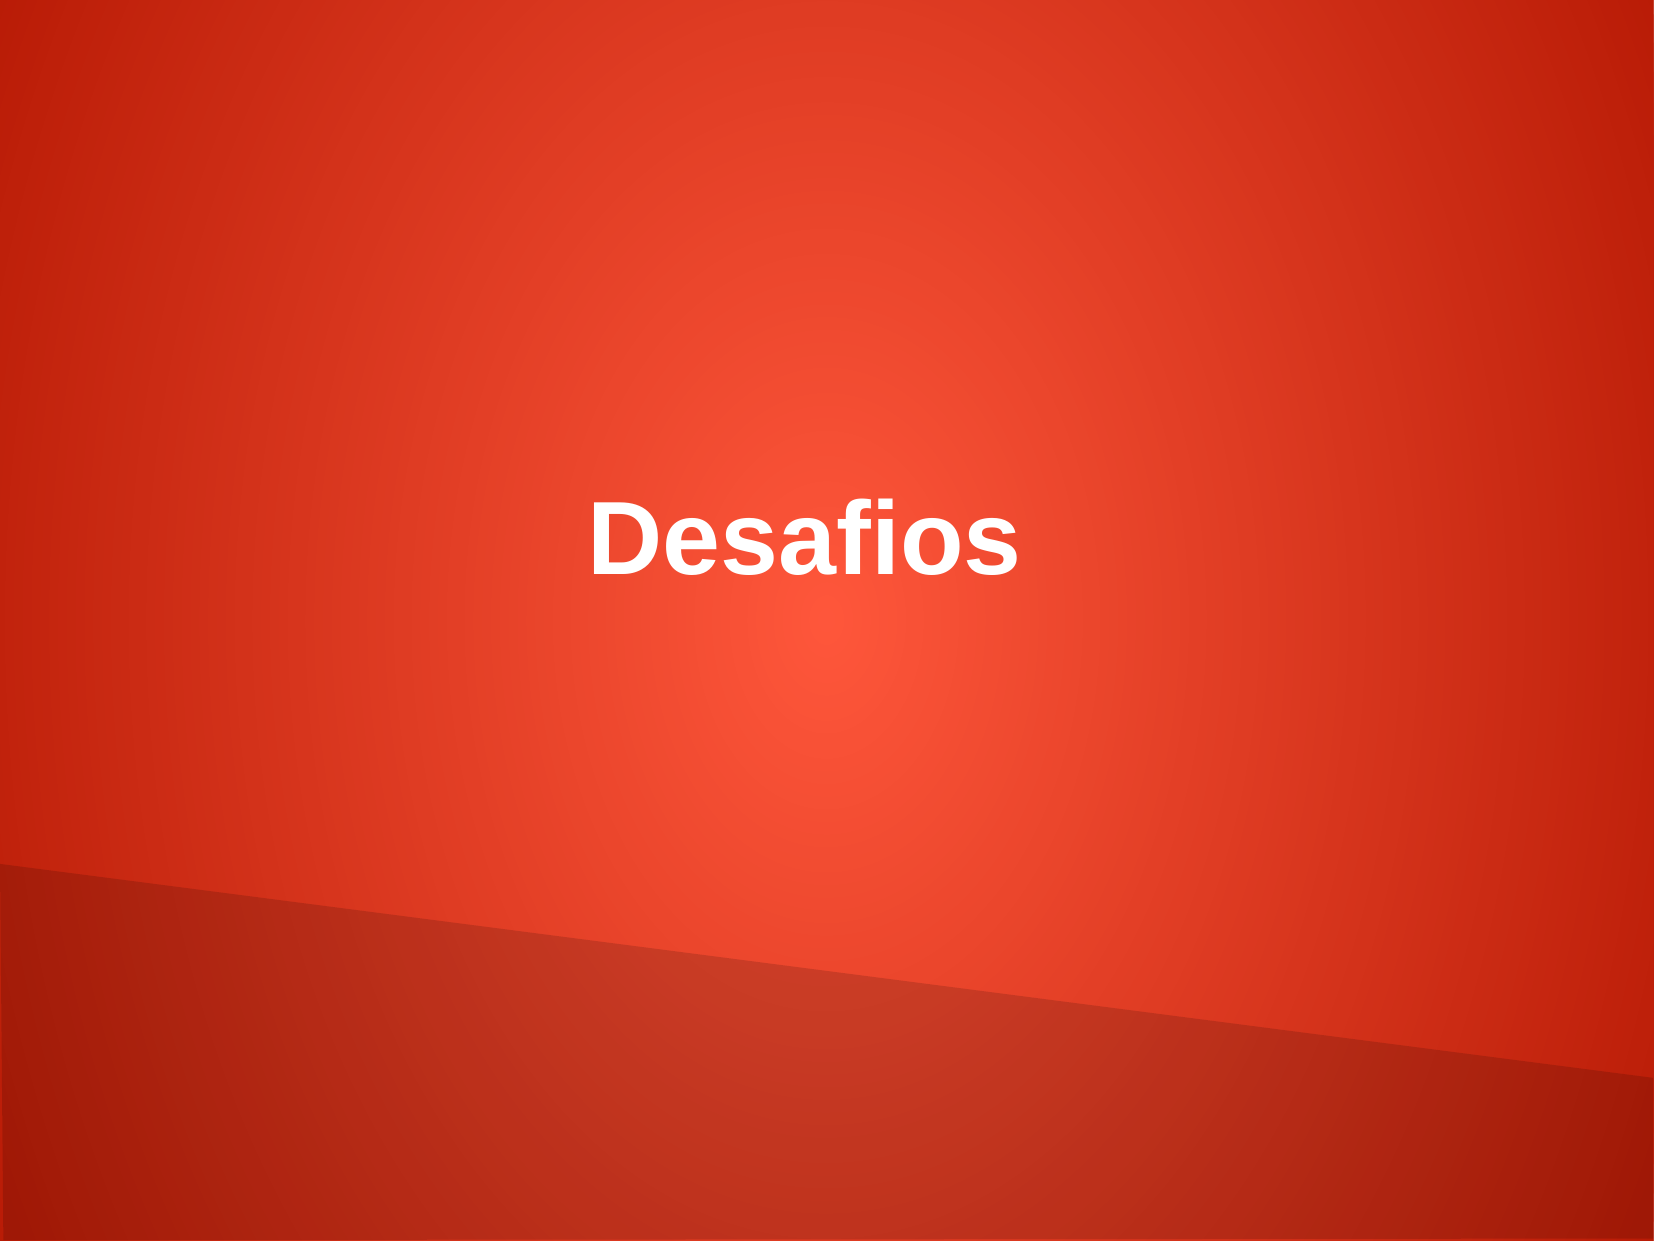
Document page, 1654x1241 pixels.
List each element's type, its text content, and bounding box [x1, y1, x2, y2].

text_box Desafios [572, 472, 1075, 604]
